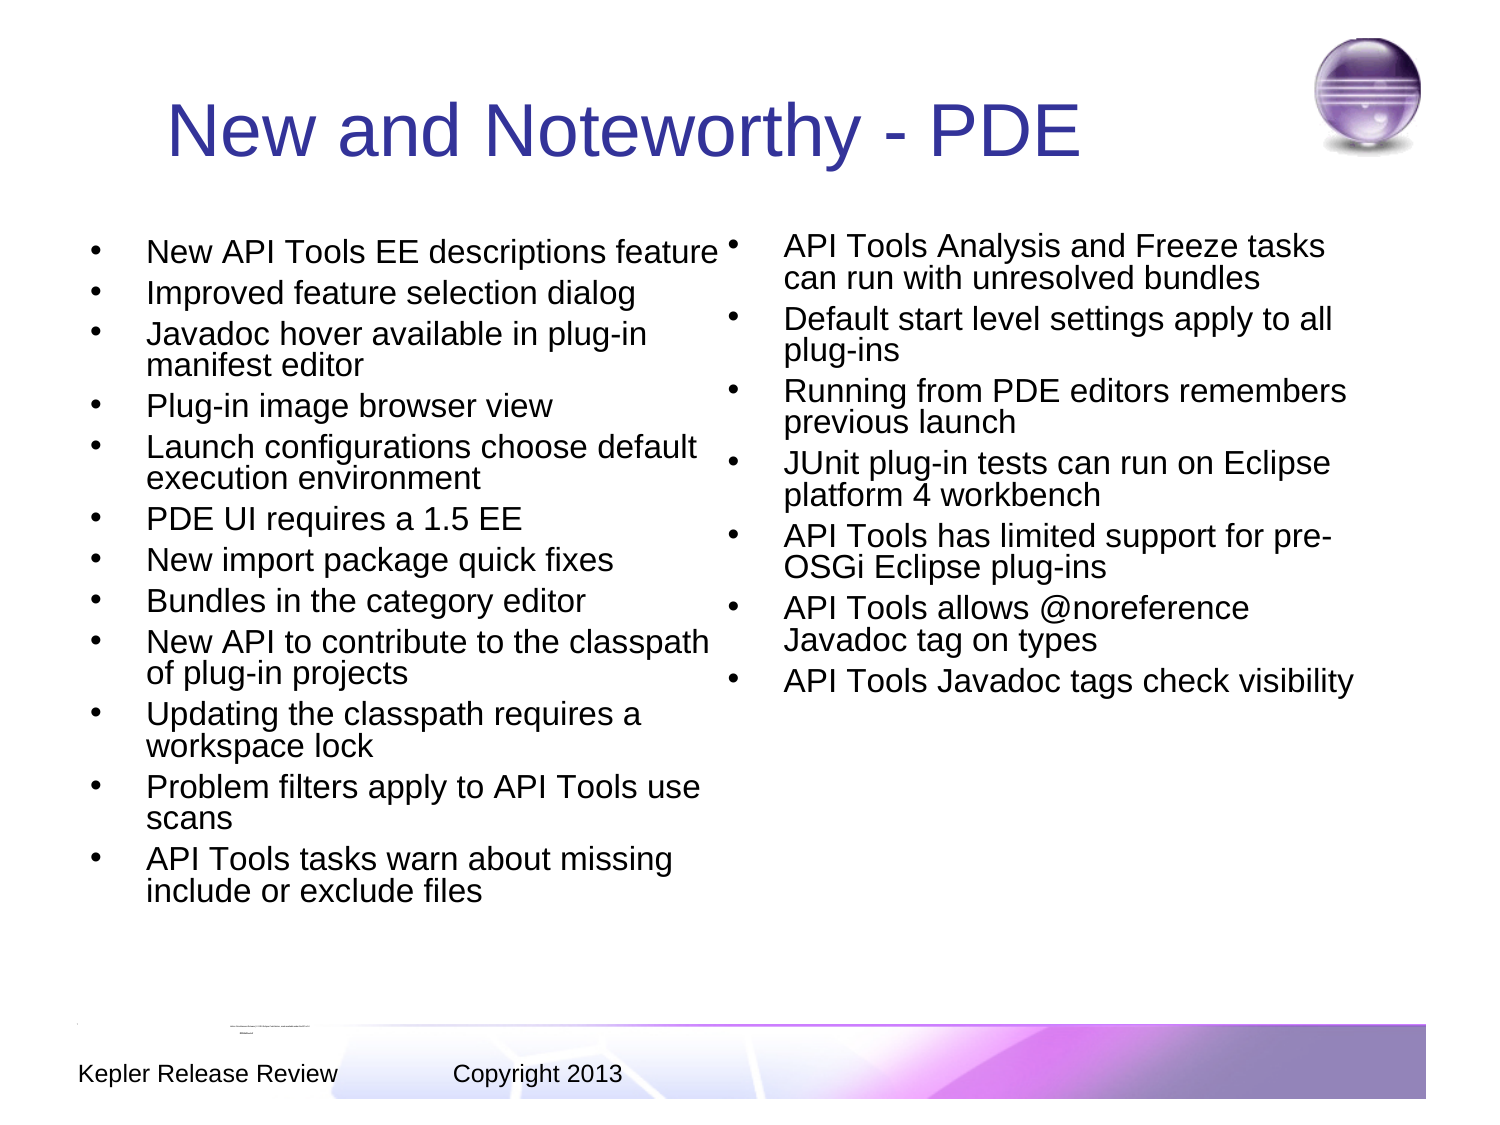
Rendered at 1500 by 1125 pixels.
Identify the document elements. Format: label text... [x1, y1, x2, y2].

picture [1307, 37, 1426, 157]
list API Tools Analysis and Freeze tasks can run with unresolved bundles Default start level settings apply to all plug-ins Running from PDE editors remembers previous launch JUnit plug-in tests can run on Eclipse platform 4 workbench API Tools has limited support for pre-OSGi Eclipse plug-ins API Tools allows @noreference Javadoc tag on types API Tools Javadoc tags check visibility [712, 224, 1388, 1000]
picture [225, 1024, 1426, 1099]
title New and Noteworthy - PDE [75, 37, 1176, 226]
list New API Tools EE descriptions feature Improved feature selection dialog Javadoc hover available in plug-in manifest editor Plug-in image browser view Launch configurations choose default execution environment PDE UI requires a 1.5 EE New import package quick fixes Bundles in the category editor New API to contribute to the classpath of plug-in projects Updating the classpath requires a workspace lock Problem filters apply to API Tools use scans API Tools tasks warn about missing include or exclude files [75, 230, 751, 1006]
